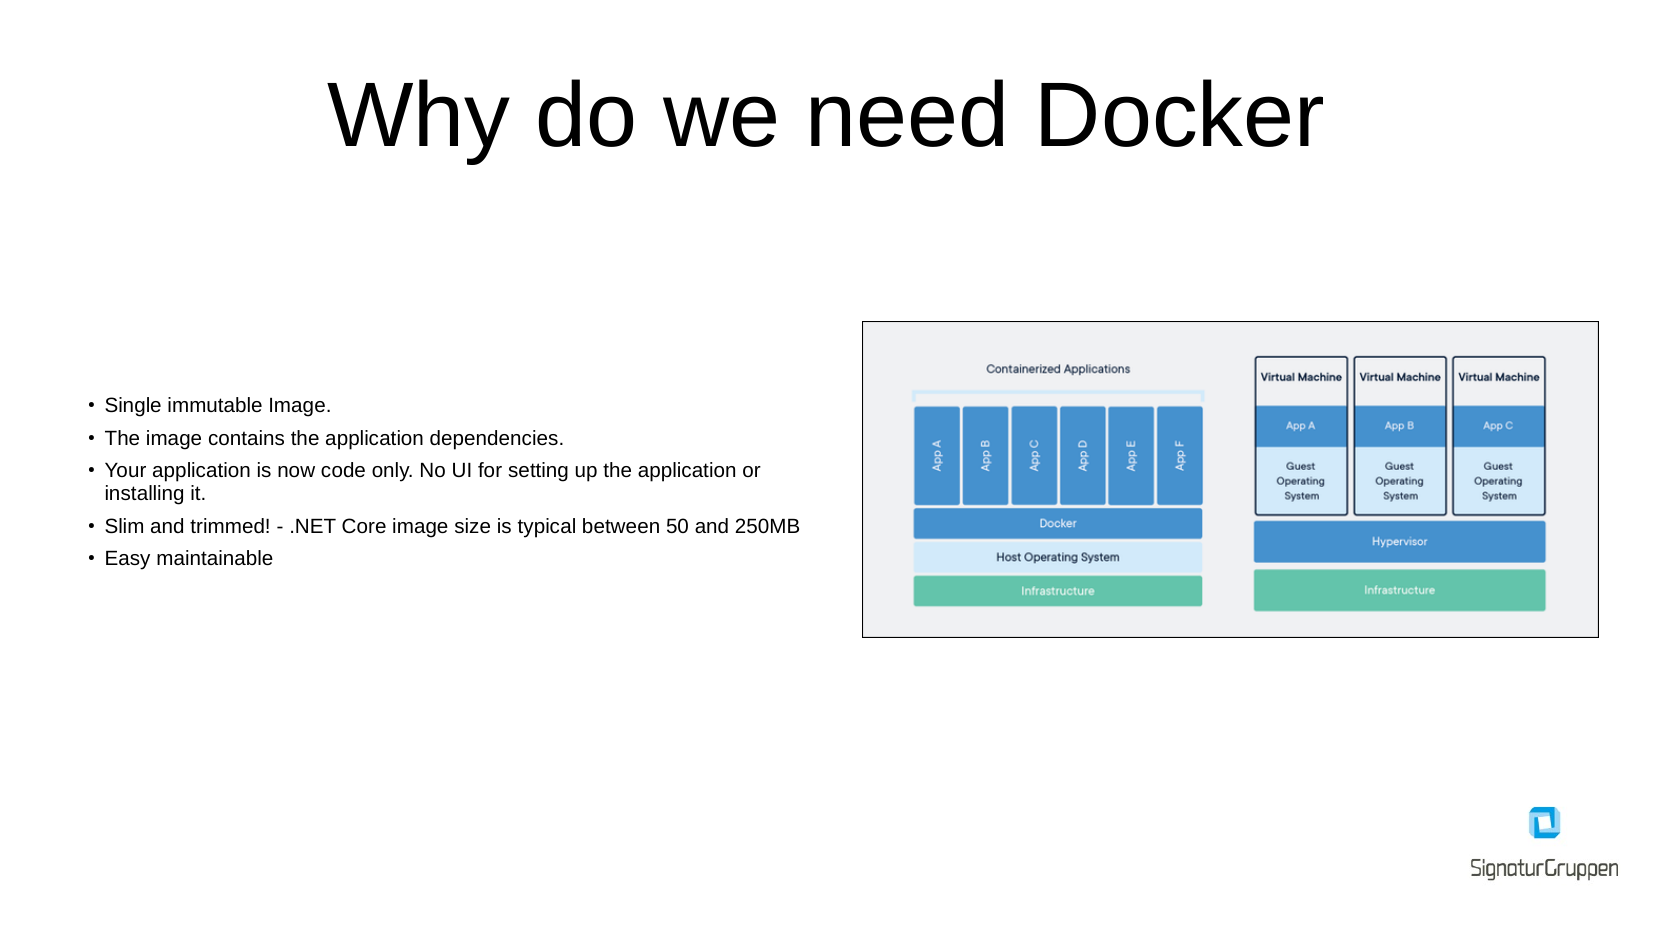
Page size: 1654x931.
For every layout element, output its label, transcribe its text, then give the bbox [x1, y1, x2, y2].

picture [862, 321, 1599, 638]
list Single immutable Image. The image contains the application dependencies. Your application is now code only. No UI for setting up the application or installing it. Slim and trimmed! - .NET Core image size is typical between 50 and 250MB Easy maintainable [82, 394, 809, 581]
picture [1462, 767, 1626, 931]
title Why do we need Docker [82, 37, 1571, 193]
